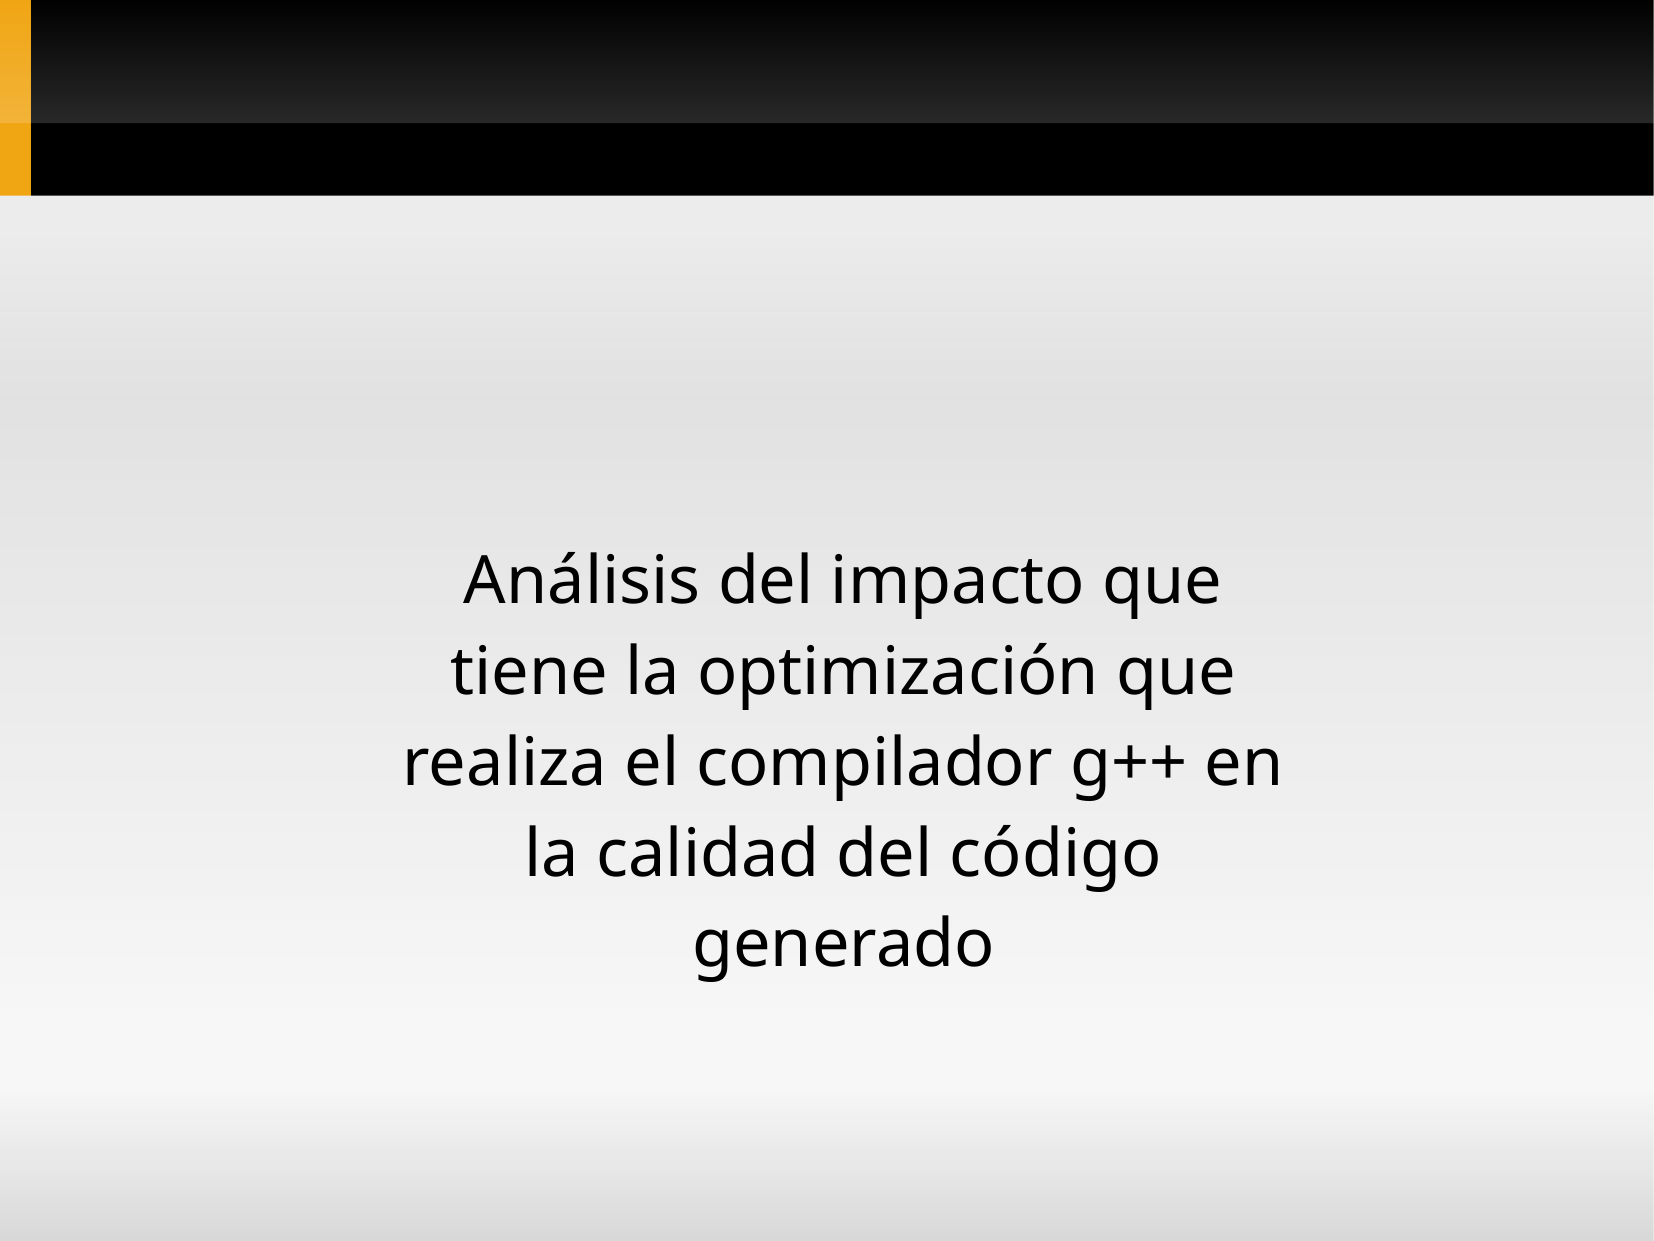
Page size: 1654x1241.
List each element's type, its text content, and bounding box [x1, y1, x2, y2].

picture [0, 0, 1654, 1241]
text_box Análisis del impacto que tiene la optimización que realiza el compilador g++ en la calidad del código generado [375, 525, 1313, 983]
